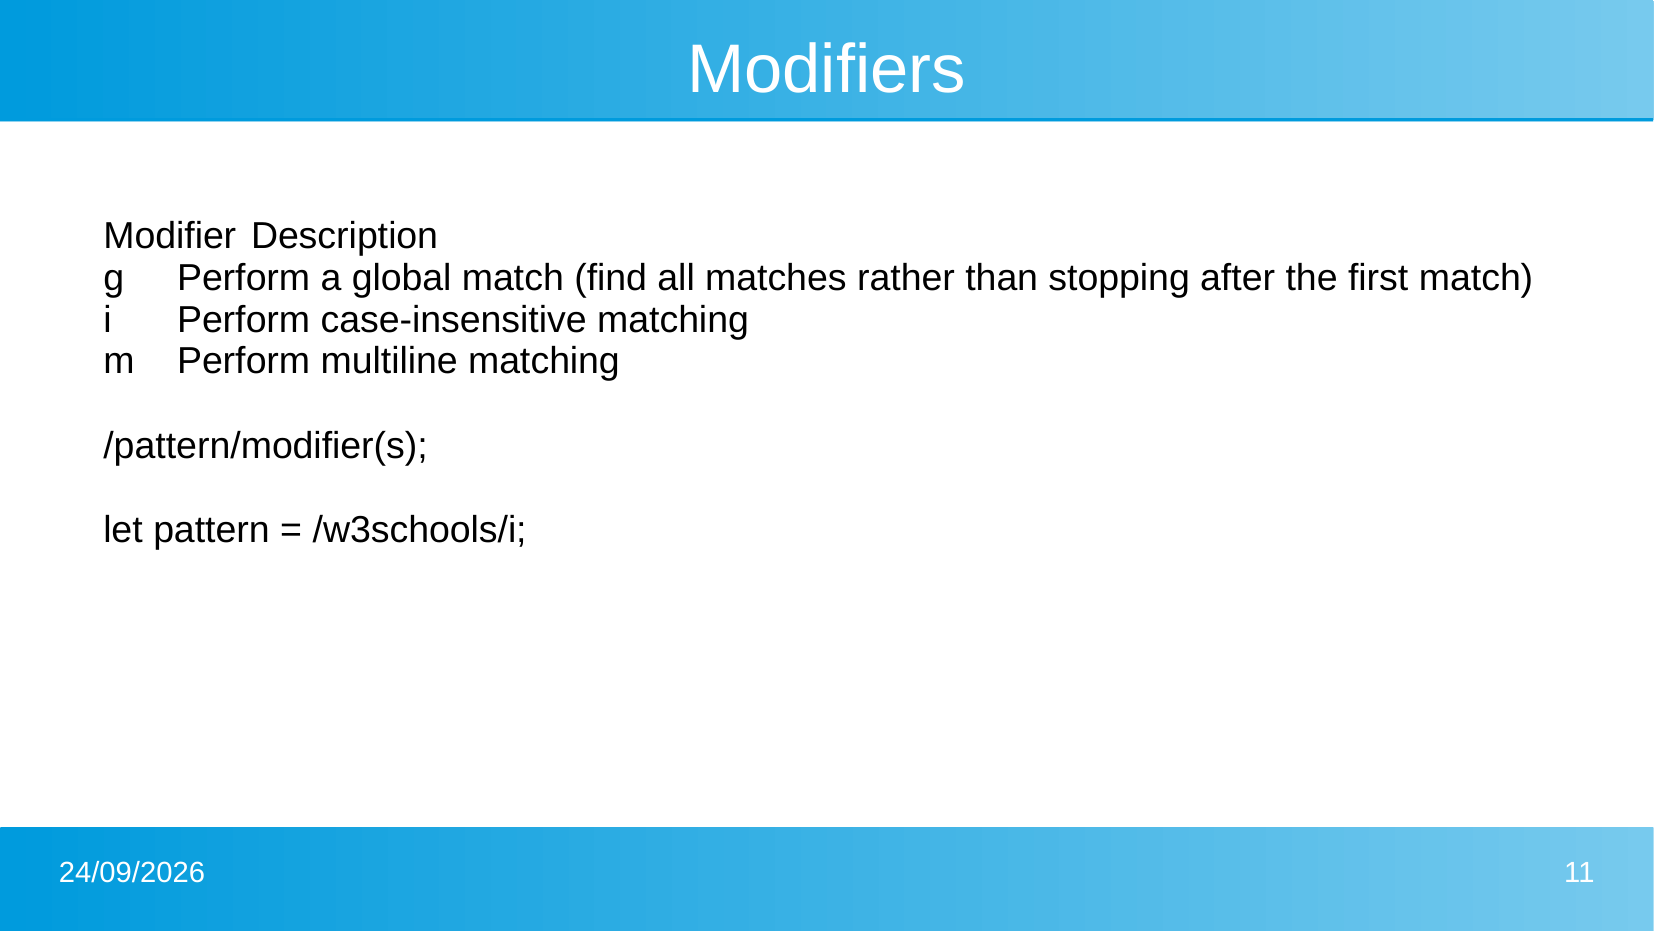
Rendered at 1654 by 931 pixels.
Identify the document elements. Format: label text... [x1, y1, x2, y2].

title Modifiers [59, 29, 1595, 108]
text_box Modifier Description g Perform a global match (find all matches rather than stopping after the first match) i Perform case-insensitive matching m Perform multiline matching /pattern/modifier(s); let pattern = /w3schools/i; [88, 206, 1565, 558]
